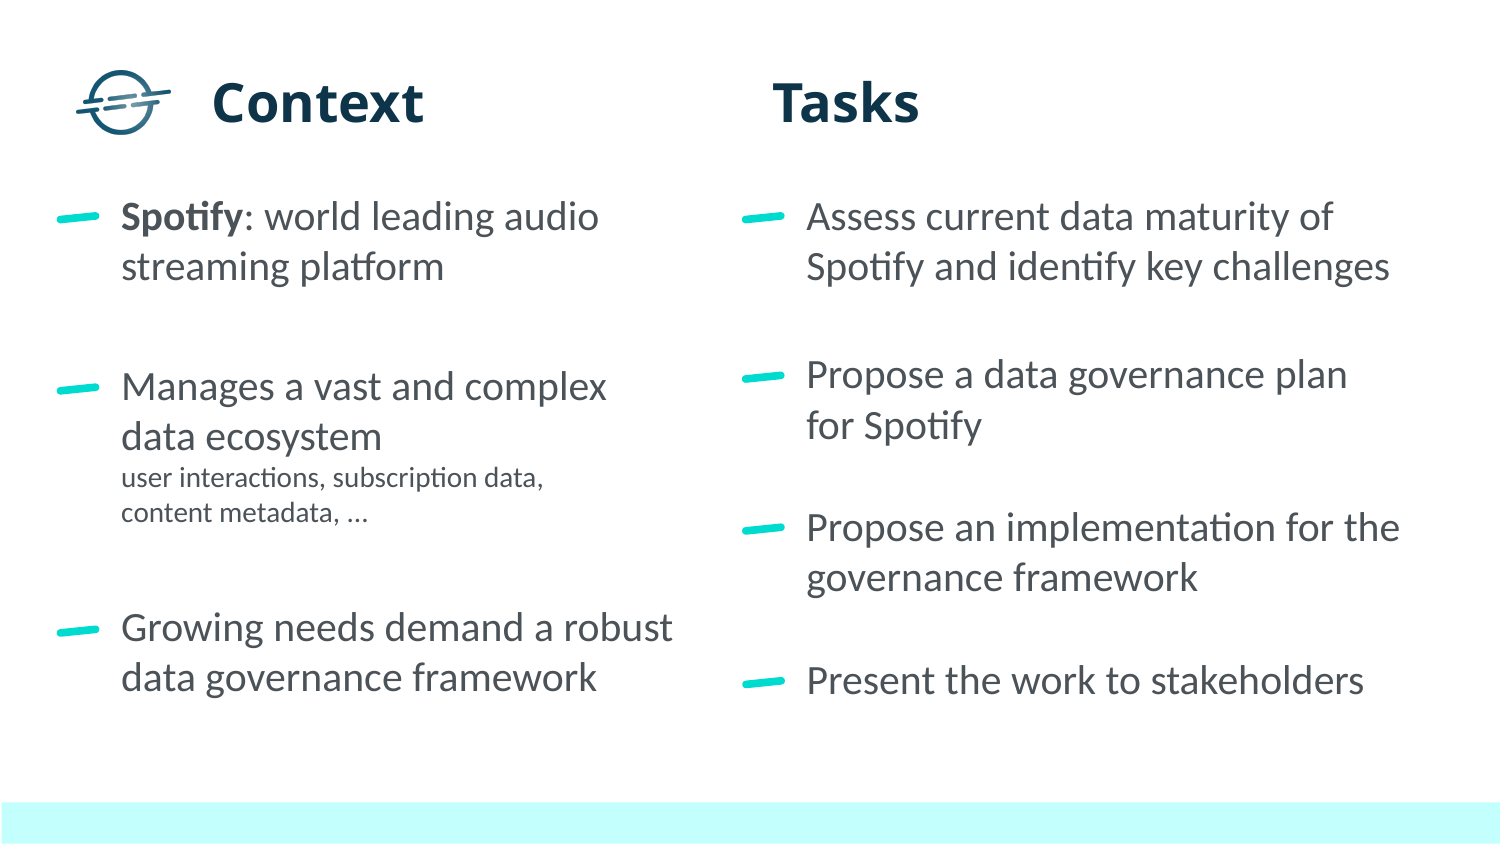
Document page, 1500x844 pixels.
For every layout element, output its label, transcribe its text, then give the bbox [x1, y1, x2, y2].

text_box [742, 523, 785, 535]
title Manages a vast and complex data ecosystem [106, 344, 697, 475]
text_box [56, 212, 100, 224]
text_box [741, 371, 785, 383]
title user interactions, subscription data, content metadata, ... [106, 443, 636, 544]
picture [76, 70, 171, 135]
text_box [741, 212, 785, 224]
text_box [56, 383, 100, 395]
title Propose a data governance plan for Spotify [791, 332, 1409, 461]
title Context [196, 53, 498, 155]
title Propose an implementation for the governance framework [791, 484, 1455, 616]
title Present the work to stakeholders [791, 637, 1410, 724]
text_box [56, 625, 100, 637]
title Assess current data maturity of Spotify and identify key challenges [791, 174, 1442, 308]
text_box [1, 802, 1500, 844]
title Growing needs demand a robust data governance framework [106, 585, 713, 728]
text_box [742, 677, 785, 689]
title Spotify: world leading audio streaming platform [106, 174, 686, 297]
title Tasks [757, 53, 1059, 155]
